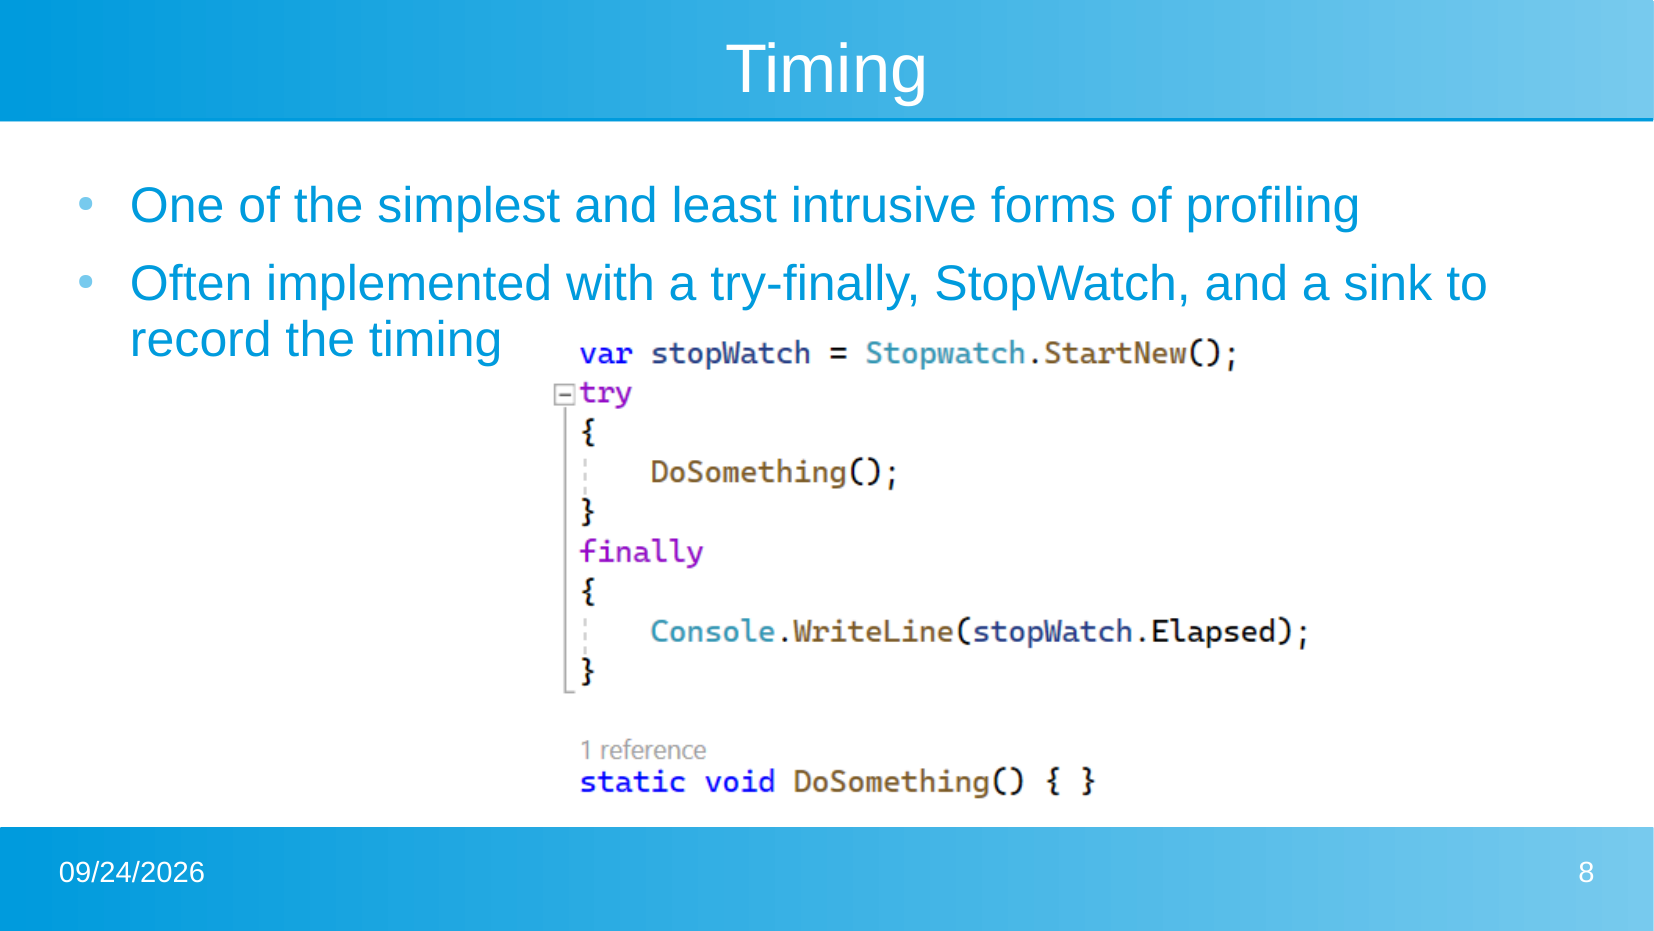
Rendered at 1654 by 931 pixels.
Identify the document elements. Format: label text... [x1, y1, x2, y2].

picture [551, 337, 1313, 800]
list One of the simplest and least intrusive forms of profiling Often implemented with a try-finally, StopWatch, and a sink to record the timing [59, 177, 1595, 768]
title Timing [59, 29, 1595, 108]
